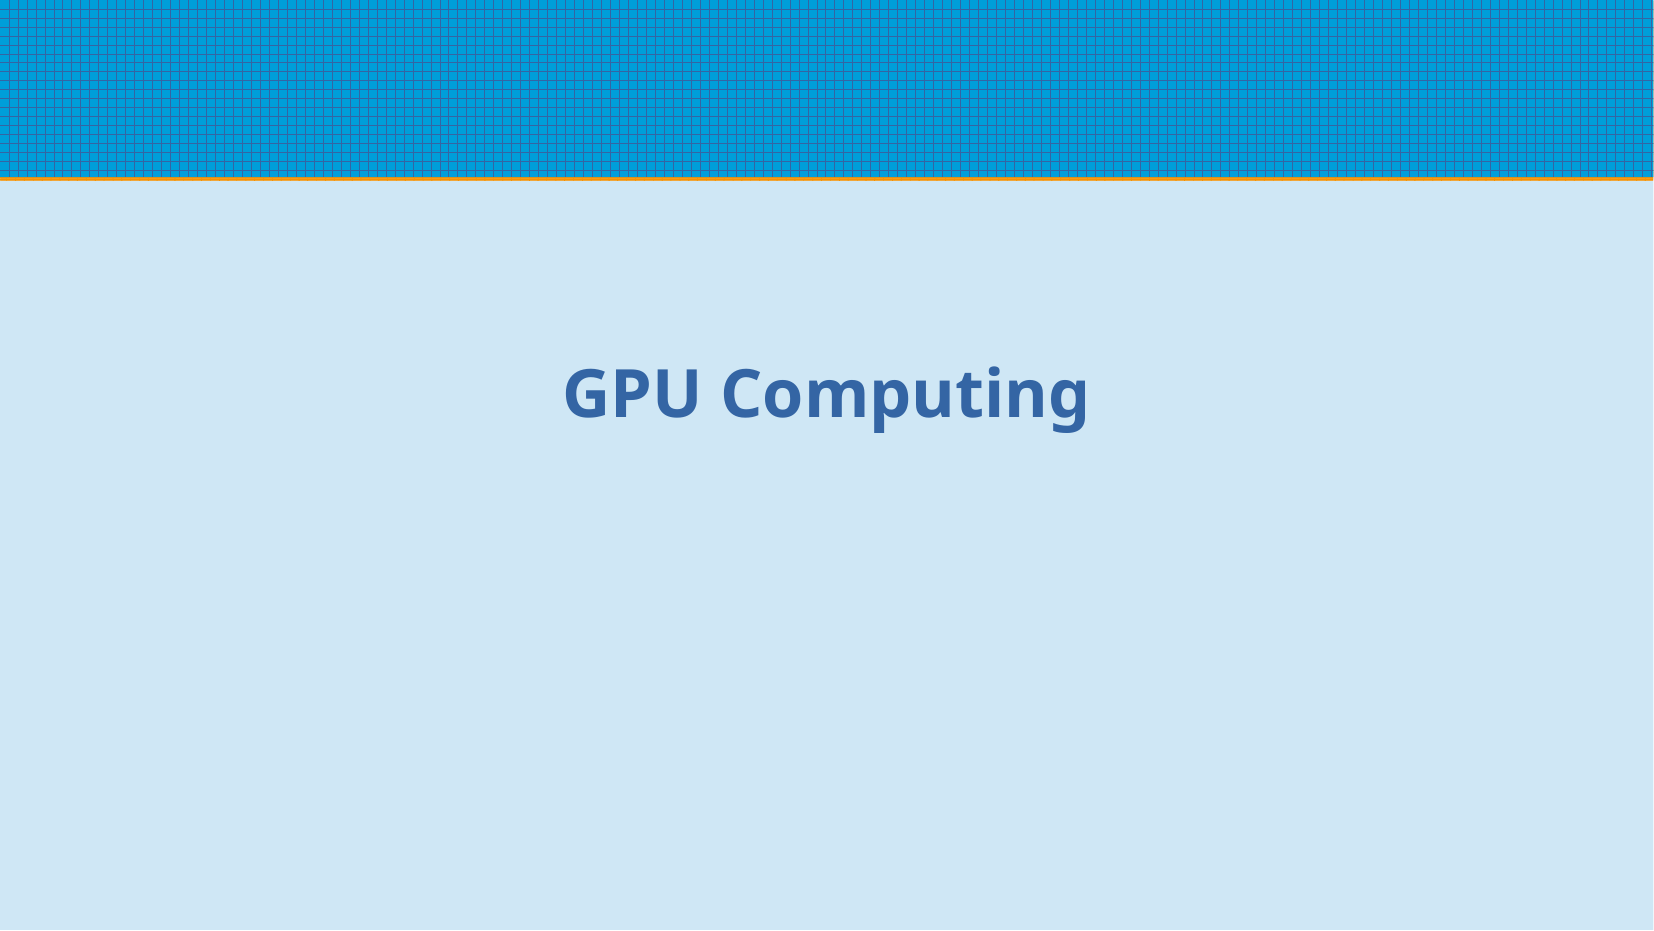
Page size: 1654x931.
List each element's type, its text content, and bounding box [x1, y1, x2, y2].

subtitle GPU Computing [88, 14, 1565, 768]
